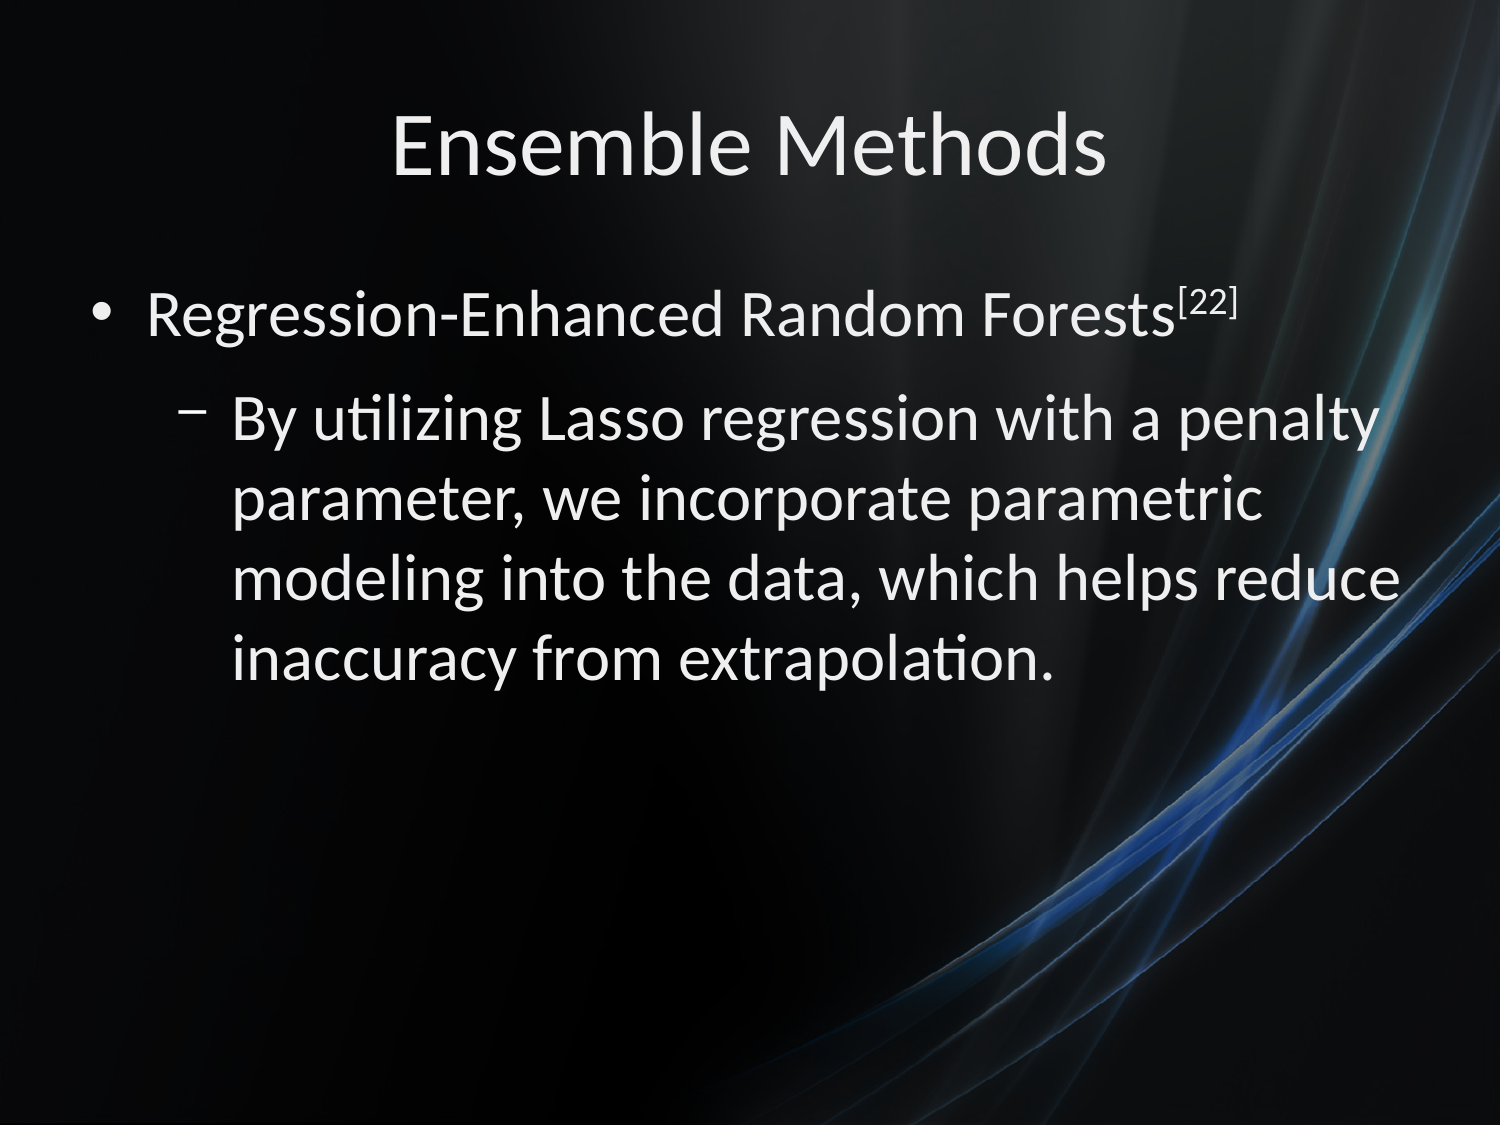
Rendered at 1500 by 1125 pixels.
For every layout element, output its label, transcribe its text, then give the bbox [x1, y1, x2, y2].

picture [0, 0, 1500, 1125]
list Regression-Enhanced Random Forests[22] By utilizing Lasso regression with a penalty parameter, we incorporate parametric modeling into the data, which helps reduce inaccuracy from extrapolation. [75, 262, 1425, 1005]
title Ensemble Methods [75, 45, 1425, 233]
